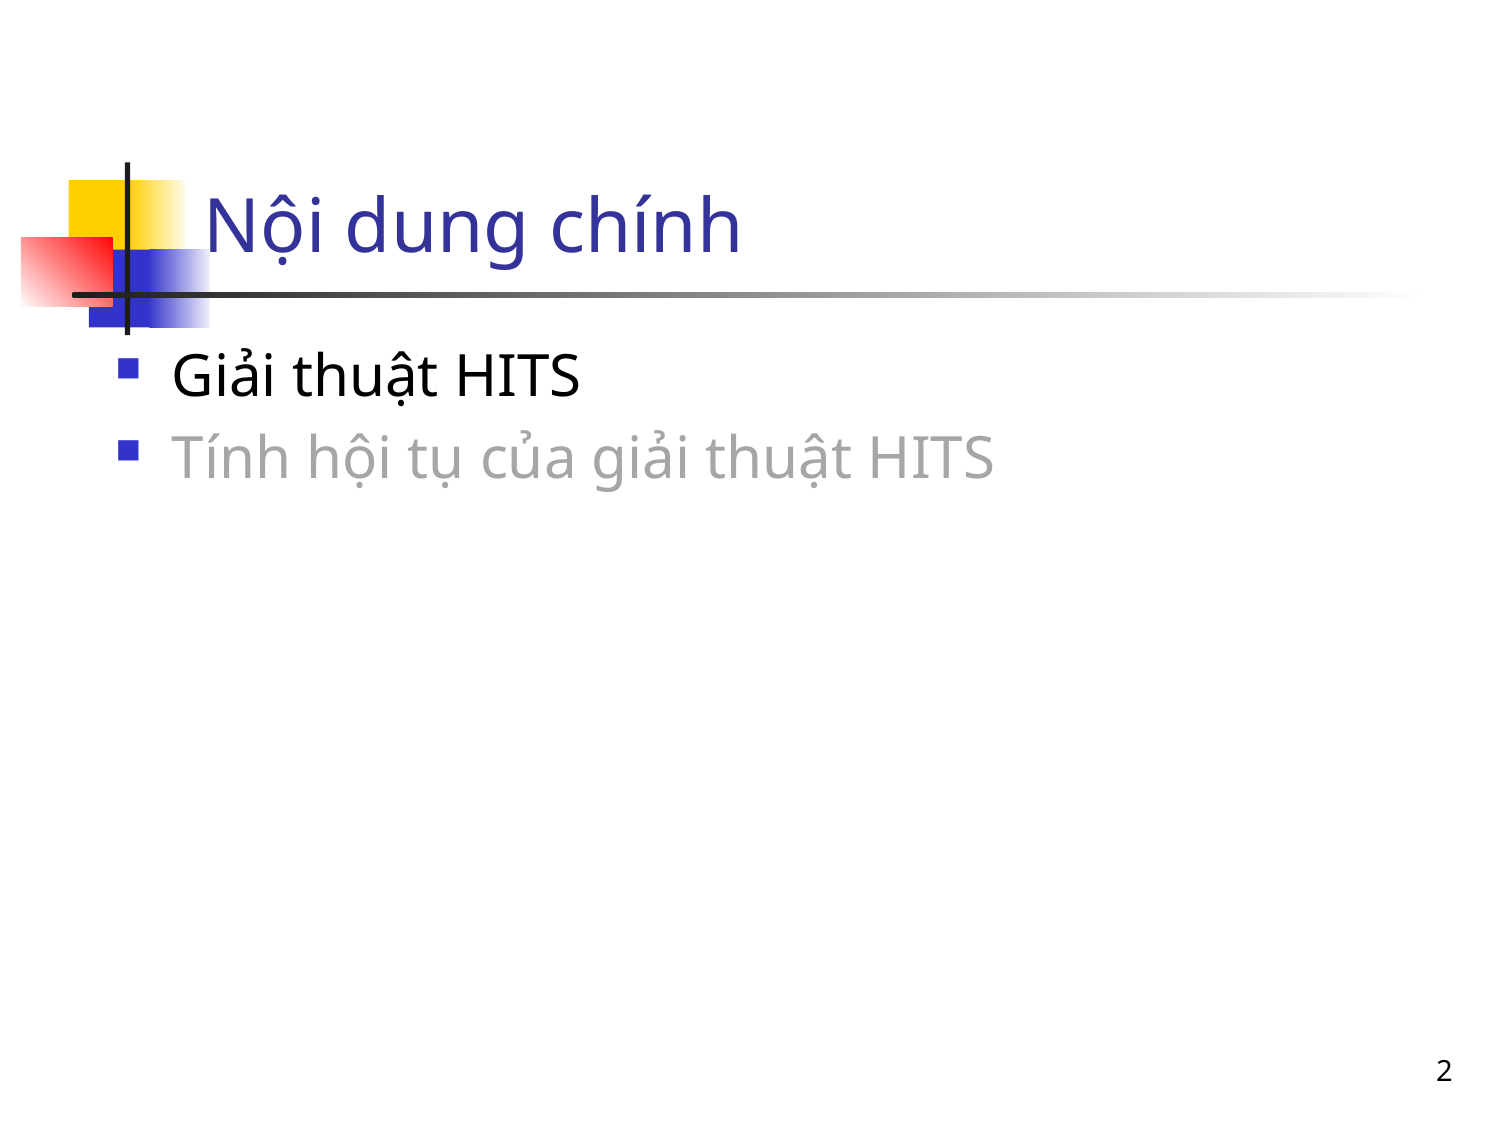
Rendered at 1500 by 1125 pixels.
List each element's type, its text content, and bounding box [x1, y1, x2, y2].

slide_number <number> [1155, 1024, 1468, 1100]
title Nội dung chính [188, 35, 1468, 275]
list Giải thuật HITS Tính hội tụ của giải thuật HITS [100, 331, 1469, 1006]
